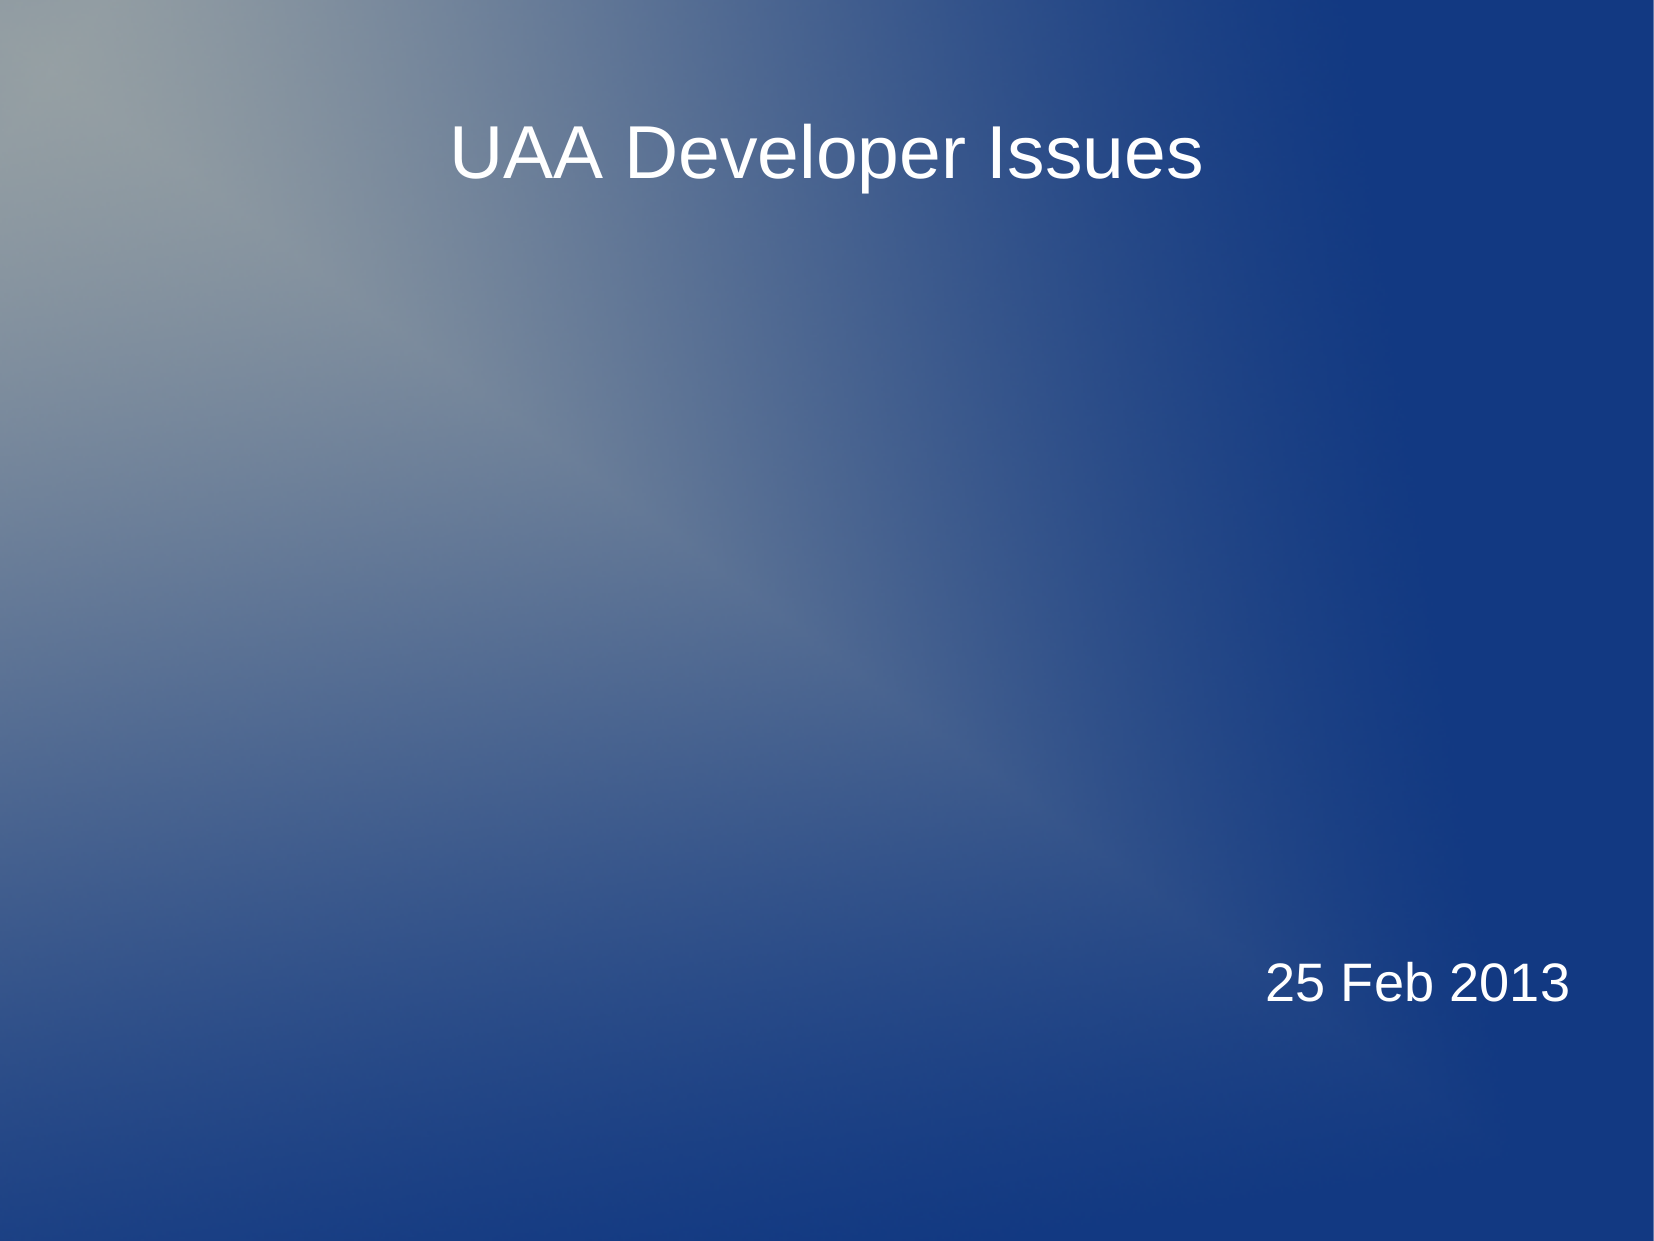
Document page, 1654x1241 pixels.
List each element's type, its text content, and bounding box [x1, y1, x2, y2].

picture [0, 0, 1654, 1241]
title UAA Developer Issues [82, 49, 1571, 257]
subtitle 25 Feb 2013 [82, 286, 1571, 1014]
